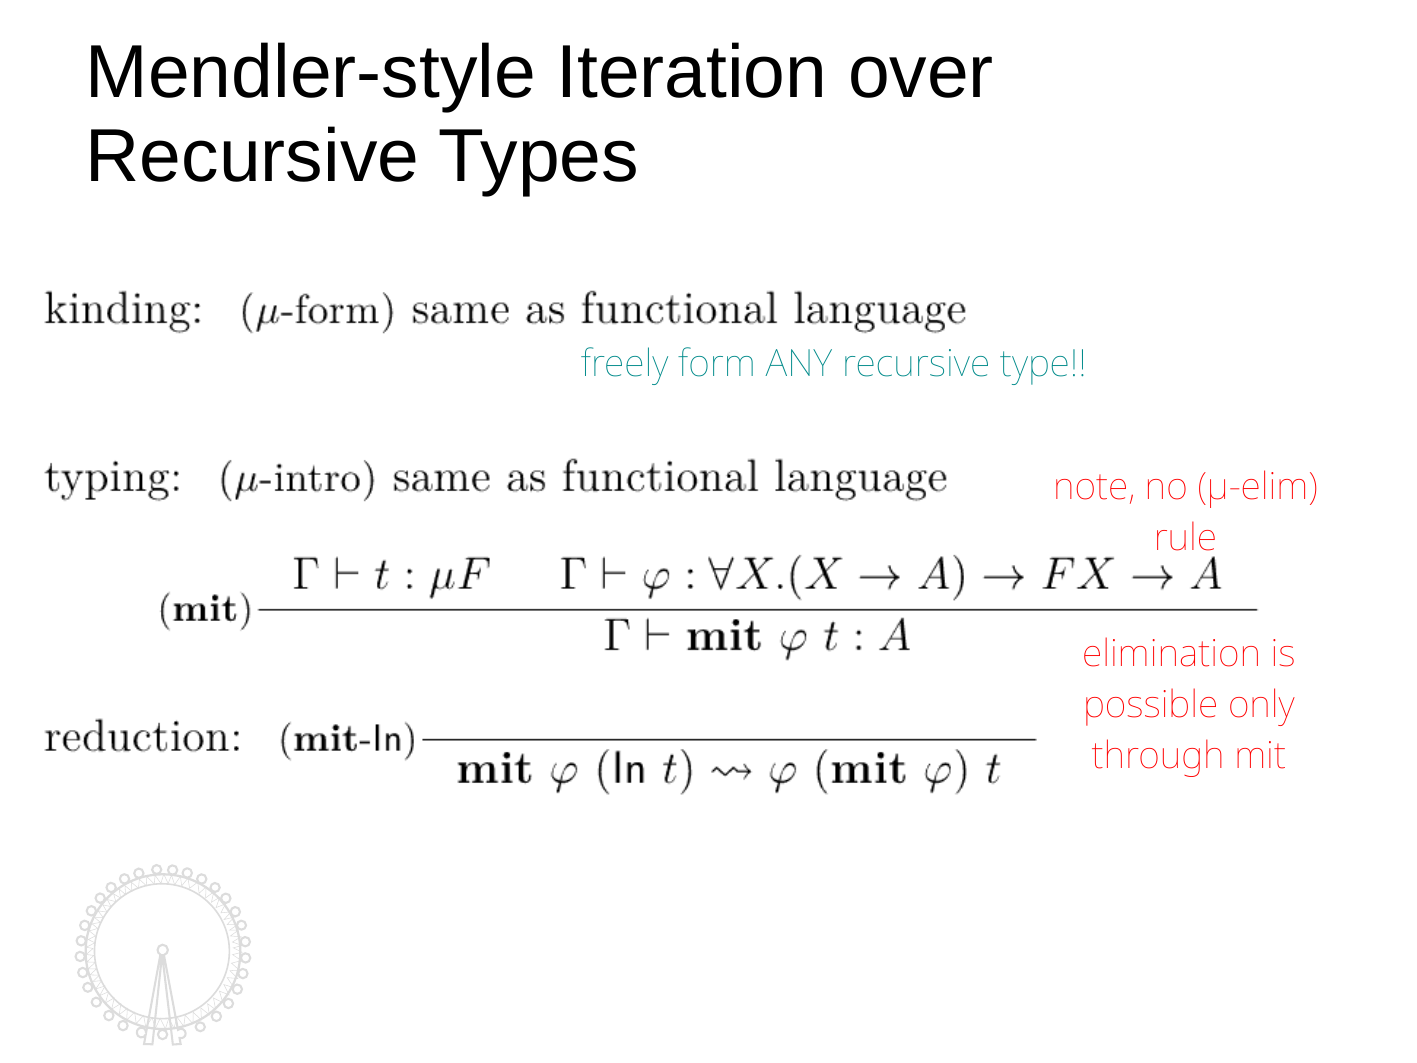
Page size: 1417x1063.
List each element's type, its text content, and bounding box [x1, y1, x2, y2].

text_box elimination is possible only through mit [1008, 618, 1370, 719]
title Mendler-style Iteration over Recursive Types [70, 21, 1346, 216]
picture [36, 275, 1266, 802]
text_box freely form ANY recursive type!! [485, 329, 1182, 394]
text_box note, no (μ-elim) rule [1004, 452, 1367, 506]
